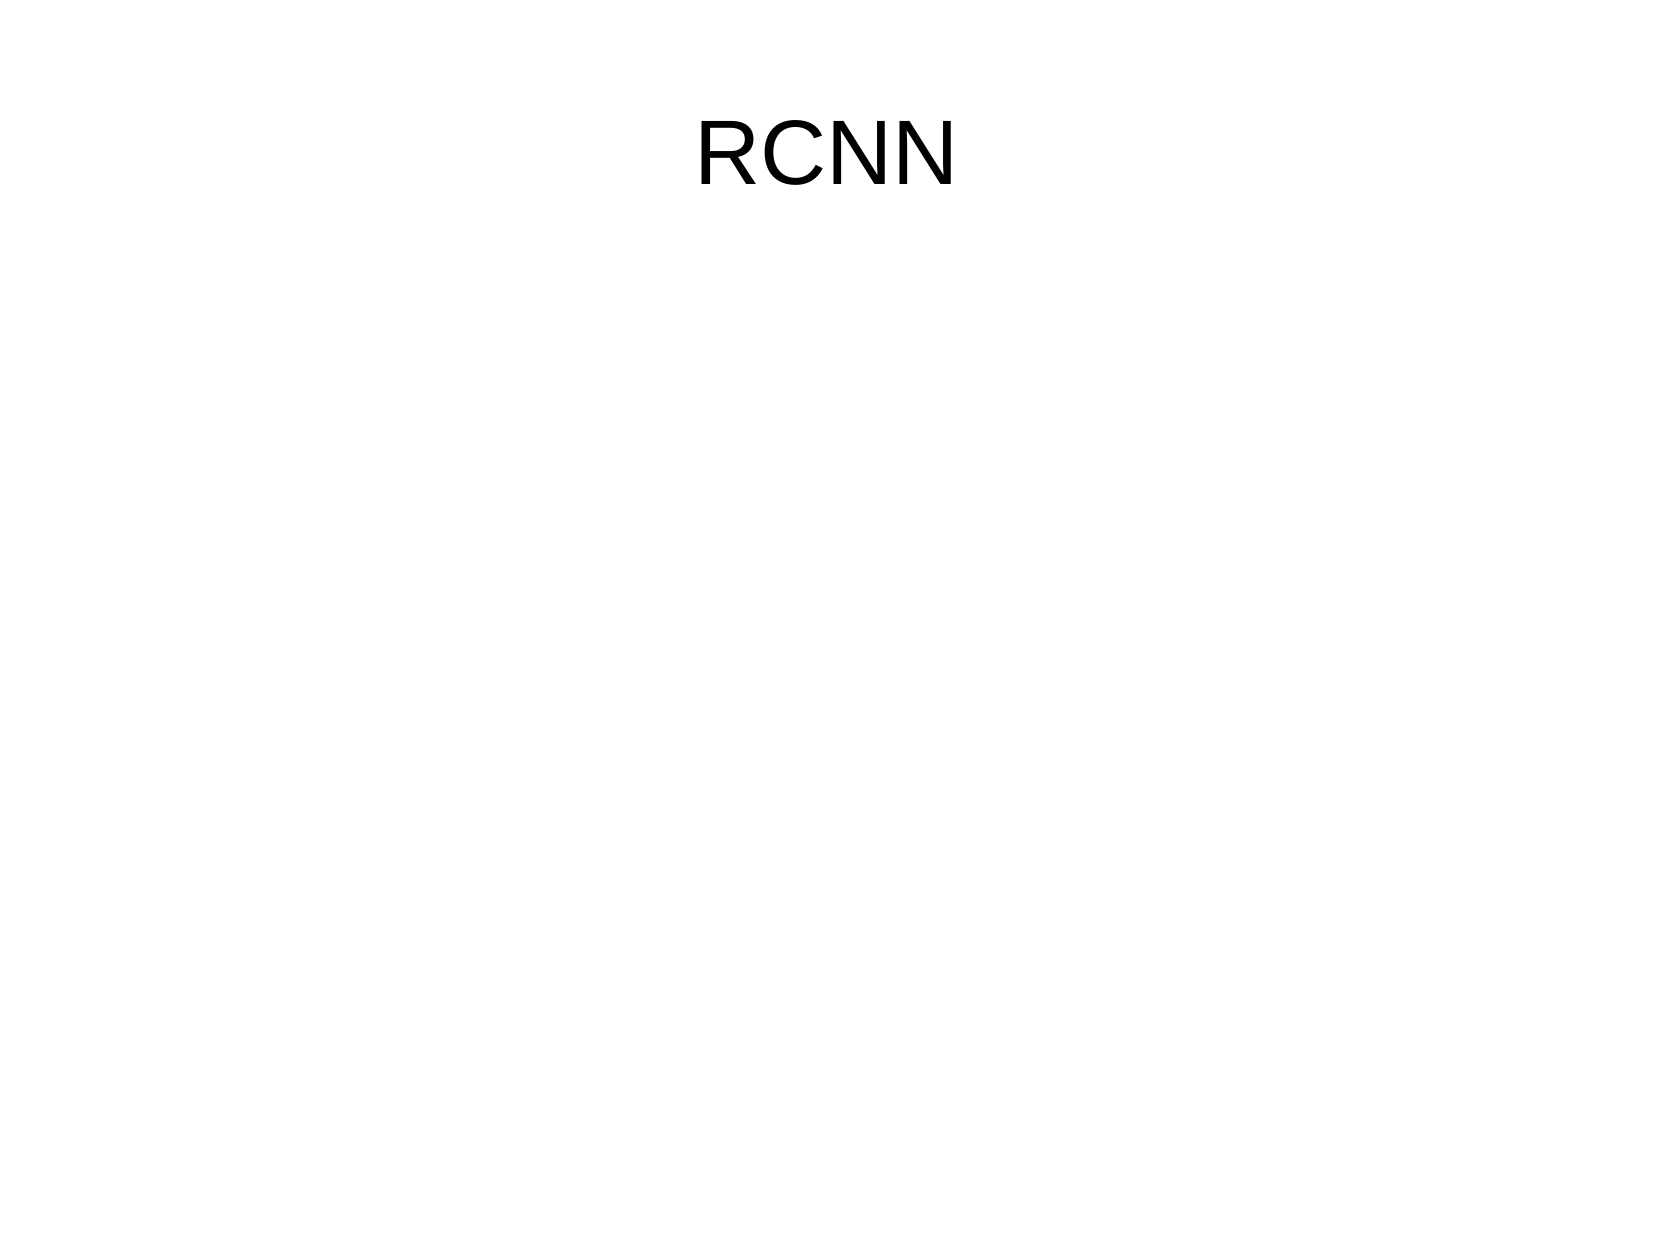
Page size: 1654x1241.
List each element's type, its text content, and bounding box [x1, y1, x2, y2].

title RCNN [82, 49, 1571, 257]
